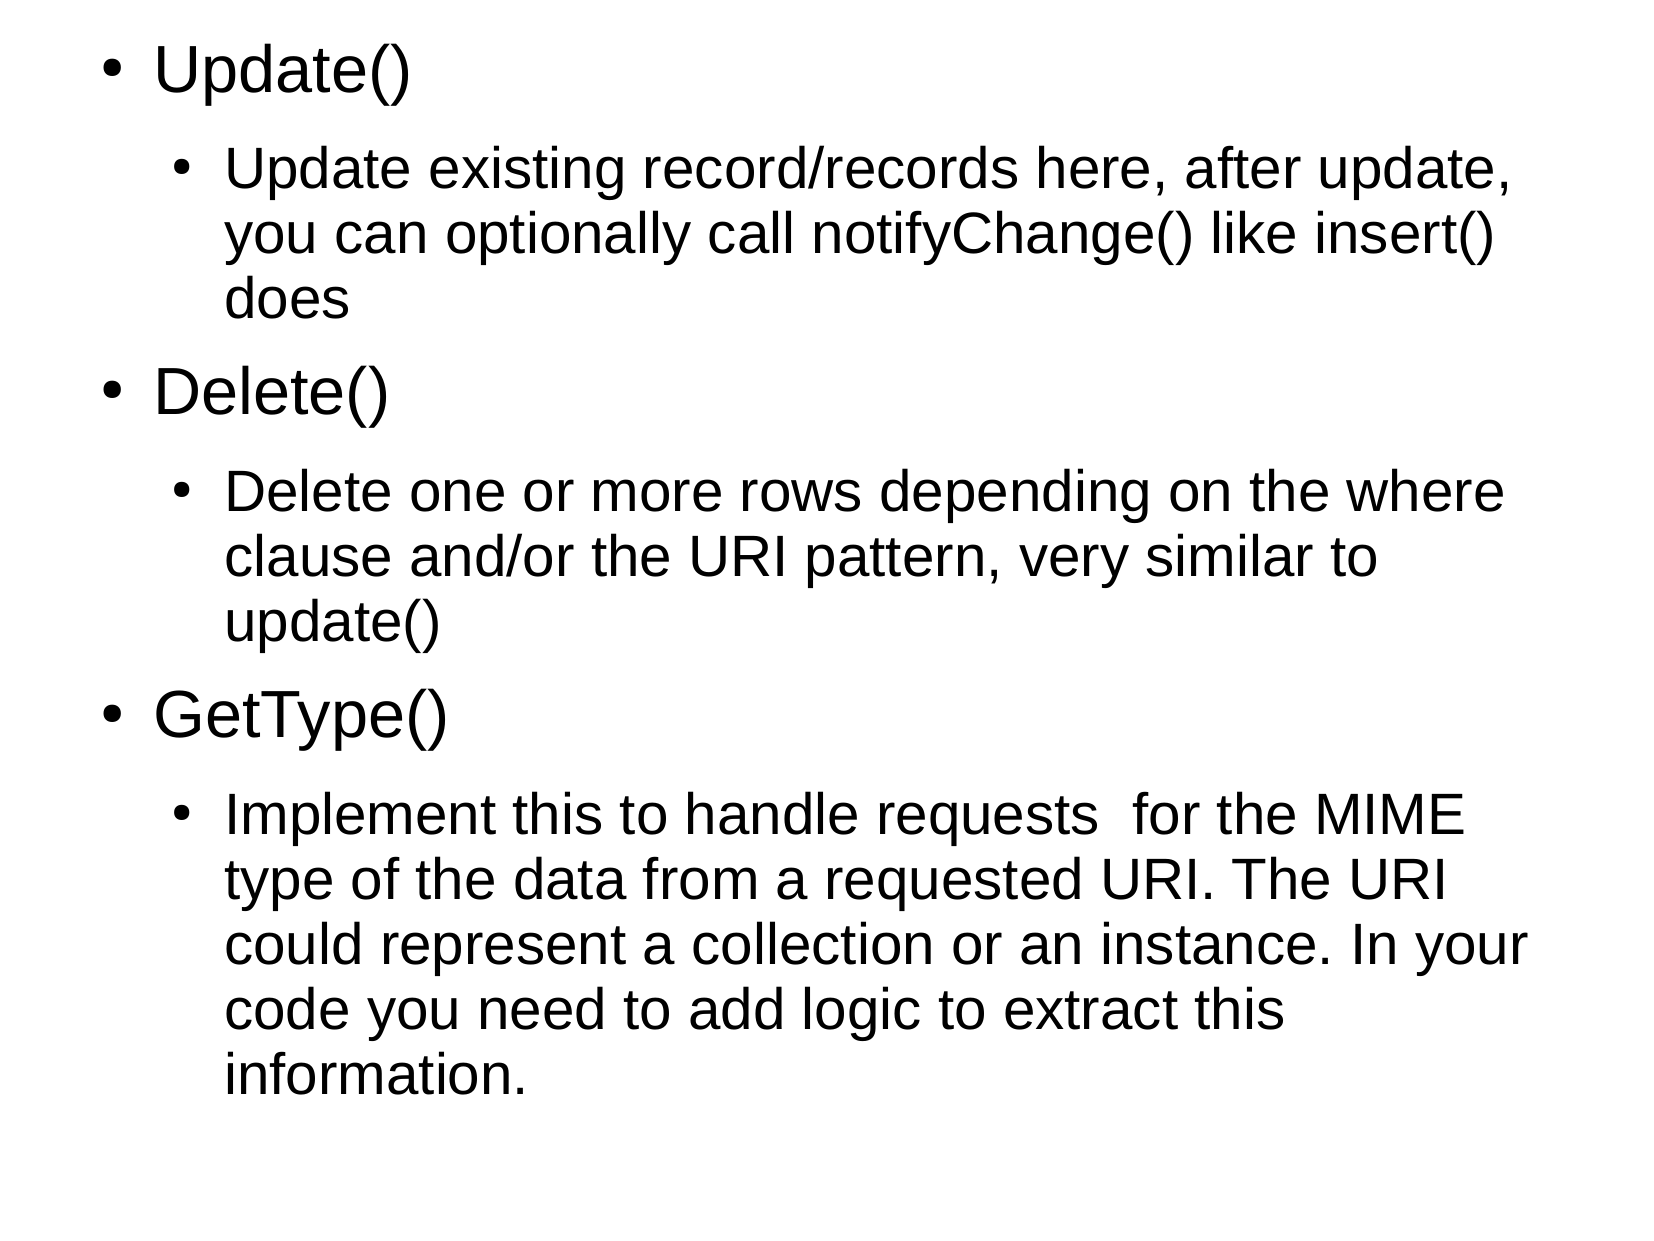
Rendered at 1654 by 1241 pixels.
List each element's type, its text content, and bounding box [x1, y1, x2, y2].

list Update() Update existing record/records here, after update, you can optionally call notifyChange() like insert() does Delete() Delete one or more rows depending on the where clause and/or the URI pattern, very similar to update() GetType() Implement this to handle requests for the MIME type of the data from a requested URI. The URI could represent a collection or an instance. In your code you need to add logic to extract this information. [82, 31, 1571, 1241]
